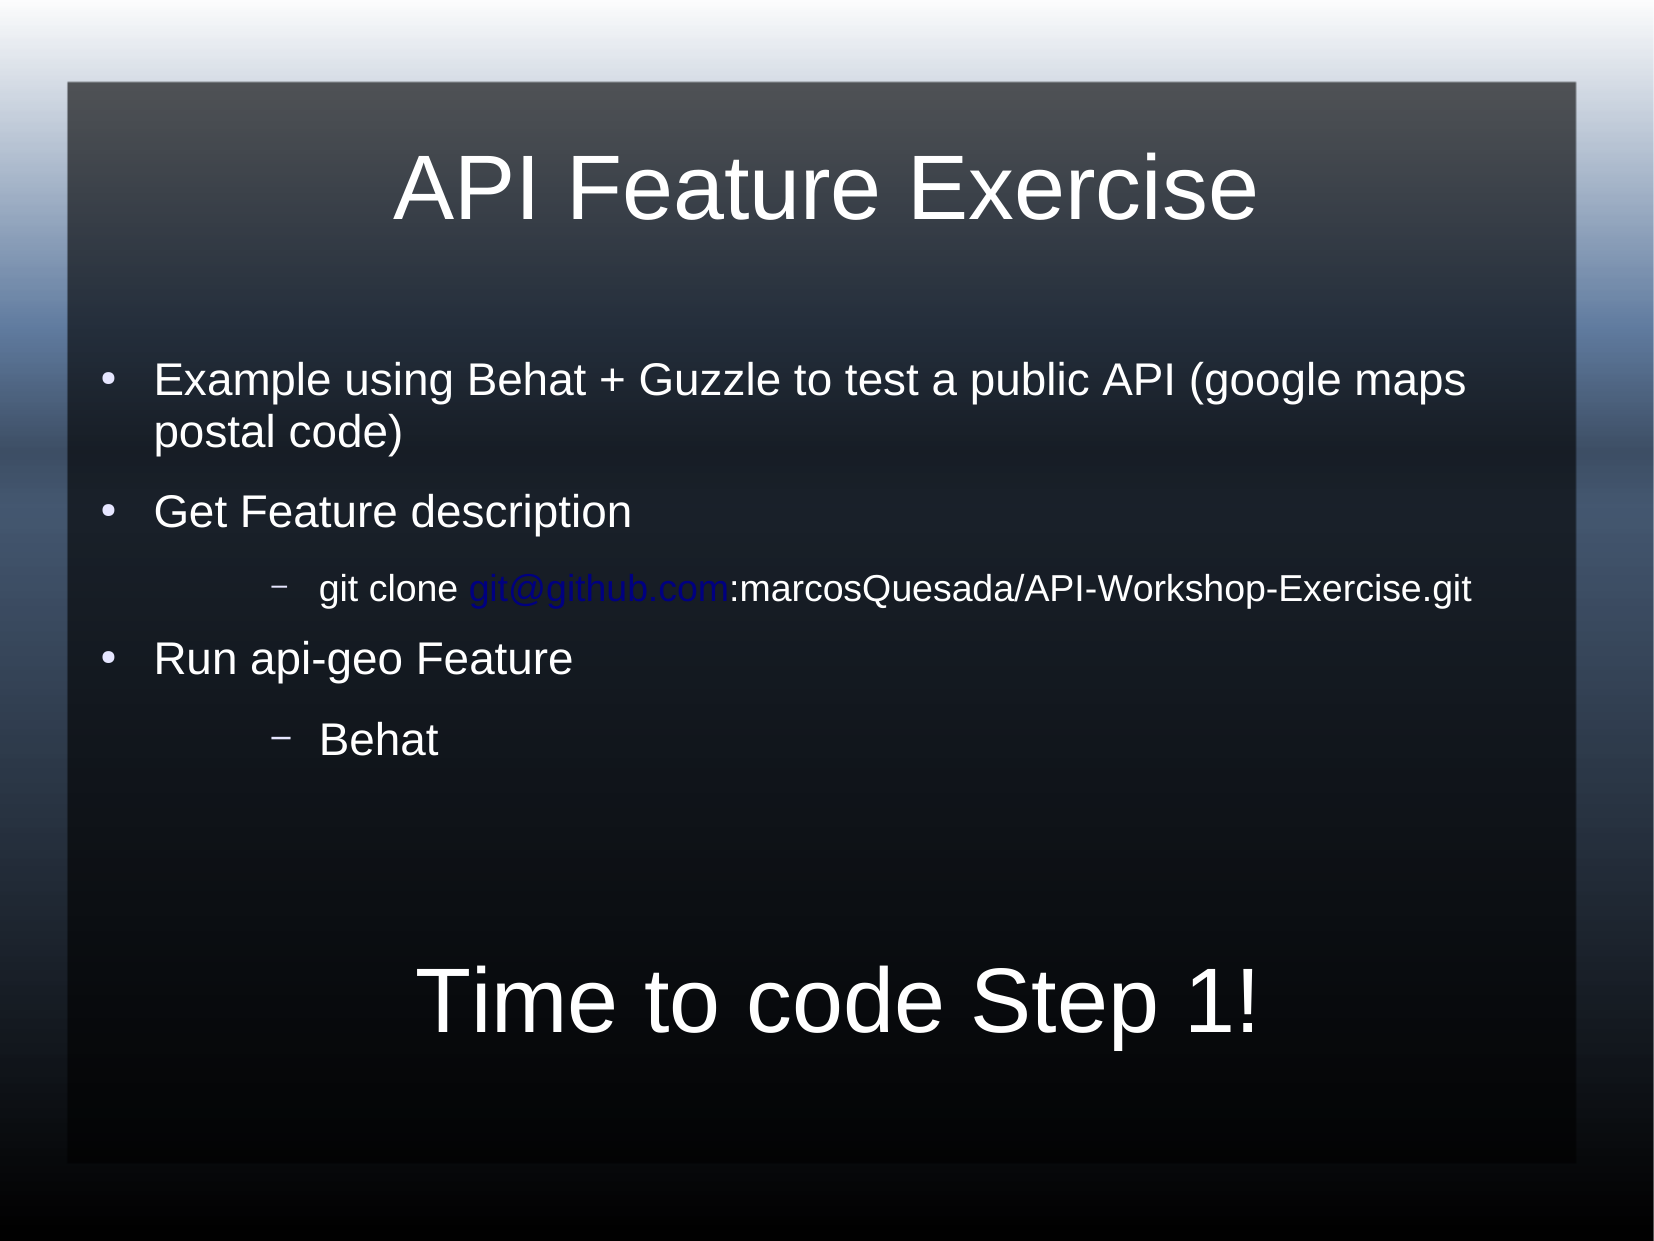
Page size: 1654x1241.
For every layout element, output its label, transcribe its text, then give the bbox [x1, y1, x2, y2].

title API Feature Exercise [82, 84, 1571, 292]
list Example using Behat + Guzzle to test a public API (google maps postal code) Get Feature description git clone git@github.com:marcosQuesada/API-Workshop-Exercise.git Run api-geo Feature Behat [82, 354, 1571, 1074]
title Time to code Step 1! [94, 897, 1583, 1105]
picture [0, 0, 1654, 1241]
